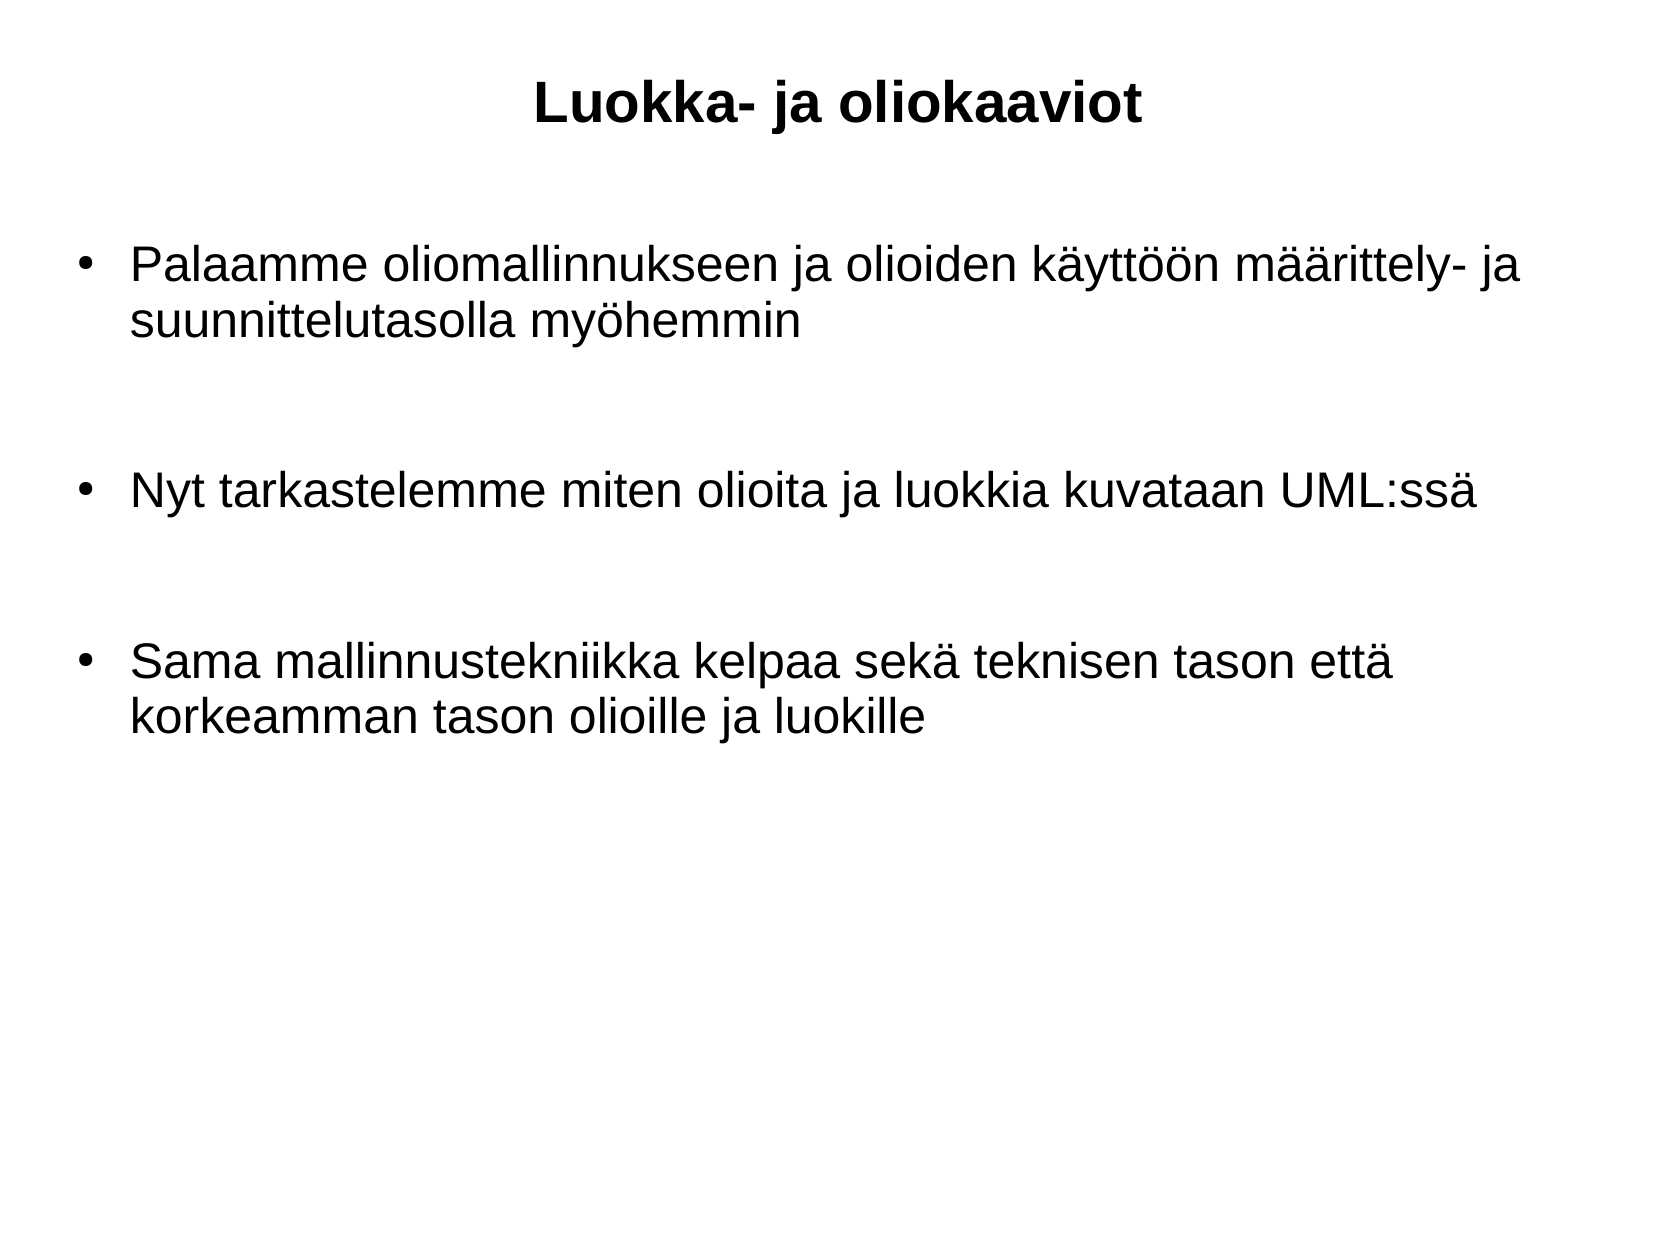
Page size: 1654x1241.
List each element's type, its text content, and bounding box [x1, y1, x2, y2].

title Luokka- ja oliokaaviot [82, 56, 1595, 148]
list Palaamme oliomallinnukseen ja olioiden käyttöön määrittely- ja suunnittelutasolla myöhemmin Nyt tarkastelemme miten olioita ja luokkia kuvataan UML:ssä Sama mallinnustekniikka kelpaa sekä teknisen tason että korkeamman tason olioille ja luokille [59, 236, 1595, 1211]
